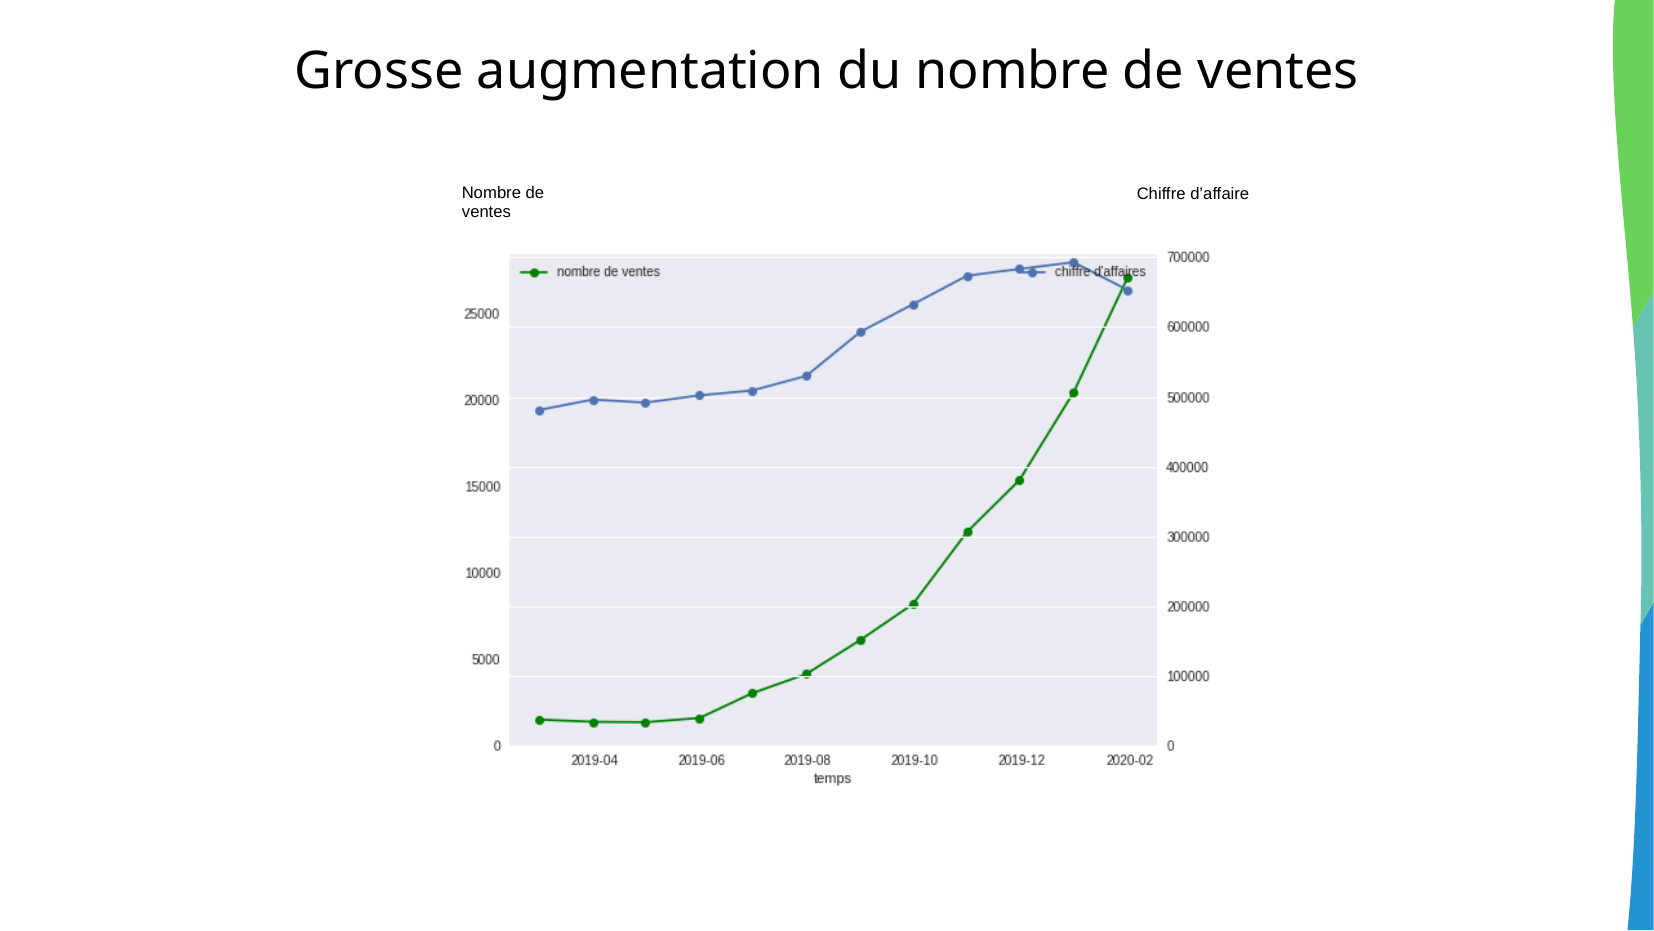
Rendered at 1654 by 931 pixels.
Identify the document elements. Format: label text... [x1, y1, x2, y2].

title Grosse augmentation du nombre de ventes [59, 29, 1595, 108]
picture [405, 177, 1241, 827]
text_box Chiffre d’affaire [1122, 177, 1270, 211]
text_box Nombre de ventes [447, 175, 562, 266]
